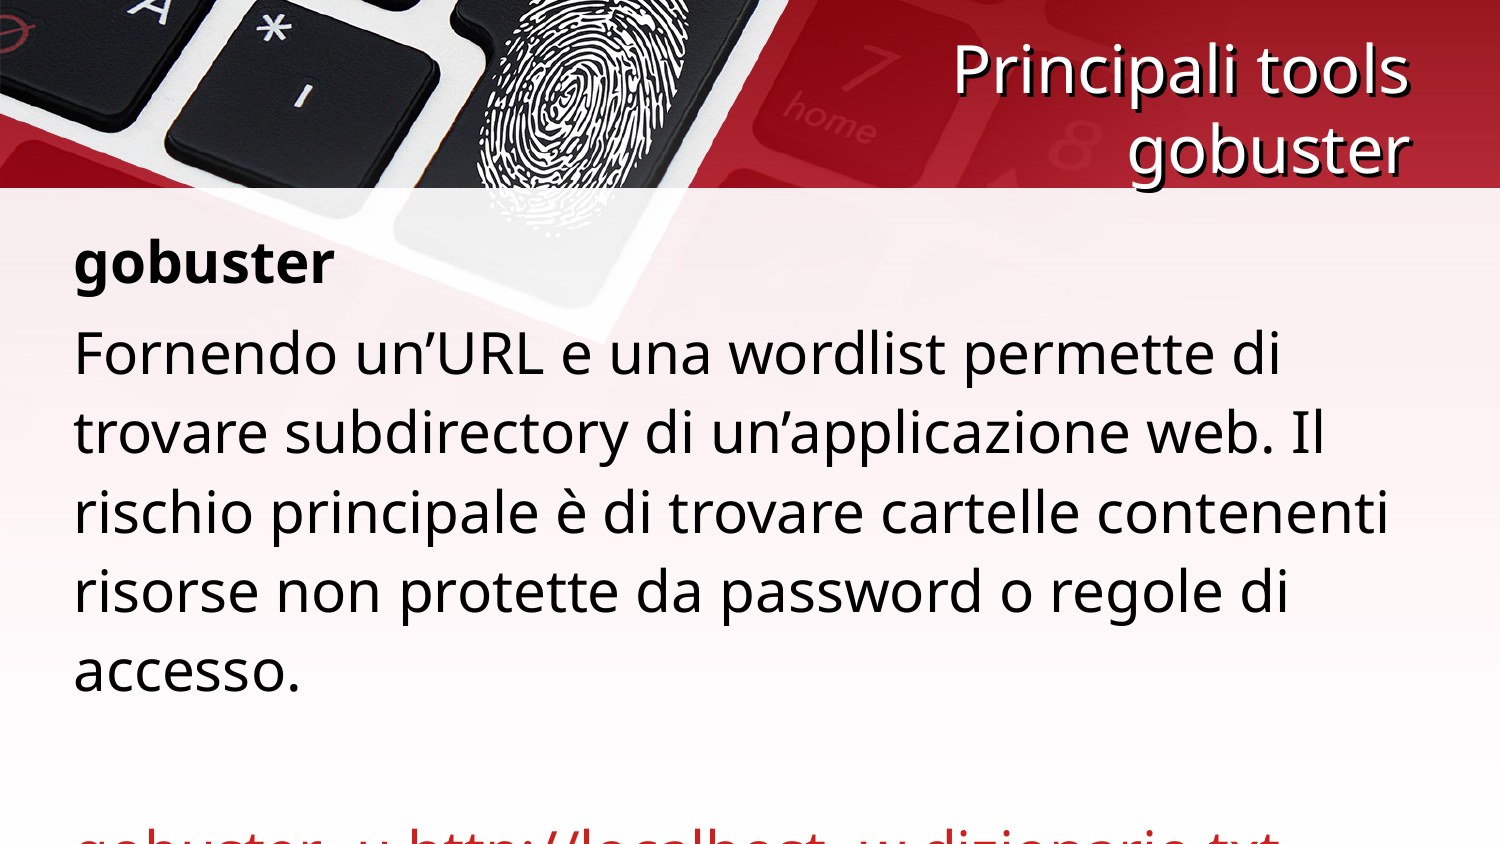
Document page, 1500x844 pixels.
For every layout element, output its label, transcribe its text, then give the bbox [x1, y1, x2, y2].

list gobuster Fornendo un’URL e una wordlist permette di trovare subdirectory di un’applicazione web. Il rischio principale è di trovare cartelle contenenti risorse non protette da password o regole di accesso. gobuster -u http://localhost -w dizionario.txt [73, 221, 1418, 709]
picture [0, 0, 1500, 844]
title Principali tools gobuster [73, 46, 1427, 168]
